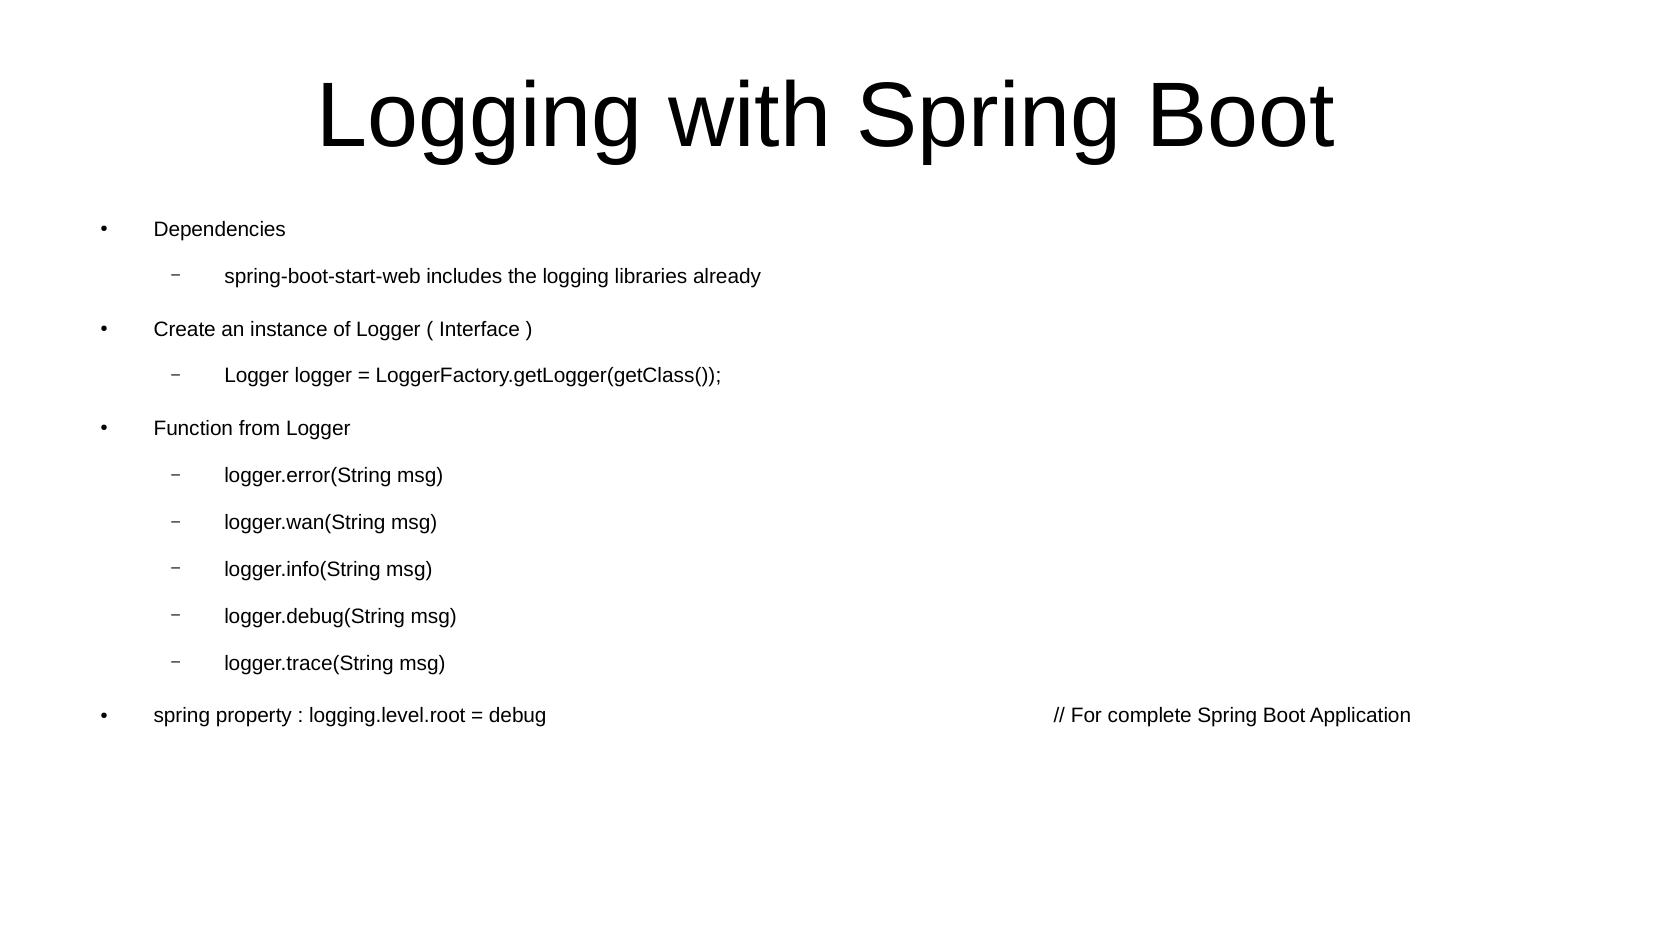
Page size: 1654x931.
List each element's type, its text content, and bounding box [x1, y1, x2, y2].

list Dependencies spring-boot-start-web includes the logging libraries already Create an instance of Logger ( Interface ) Logger logger = LoggerFactory.getLogger(getClass()); Function from Logger logger.error(String msg) logger.wan(String msg) logger.info(String msg) logger.debug(String msg) logger.trace(String msg) spring property : logging.level.root = debug // For complete Spring Boot Application [82, 217, 1636, 901]
title Logging with Spring Boot [82, 37, 1571, 193]
